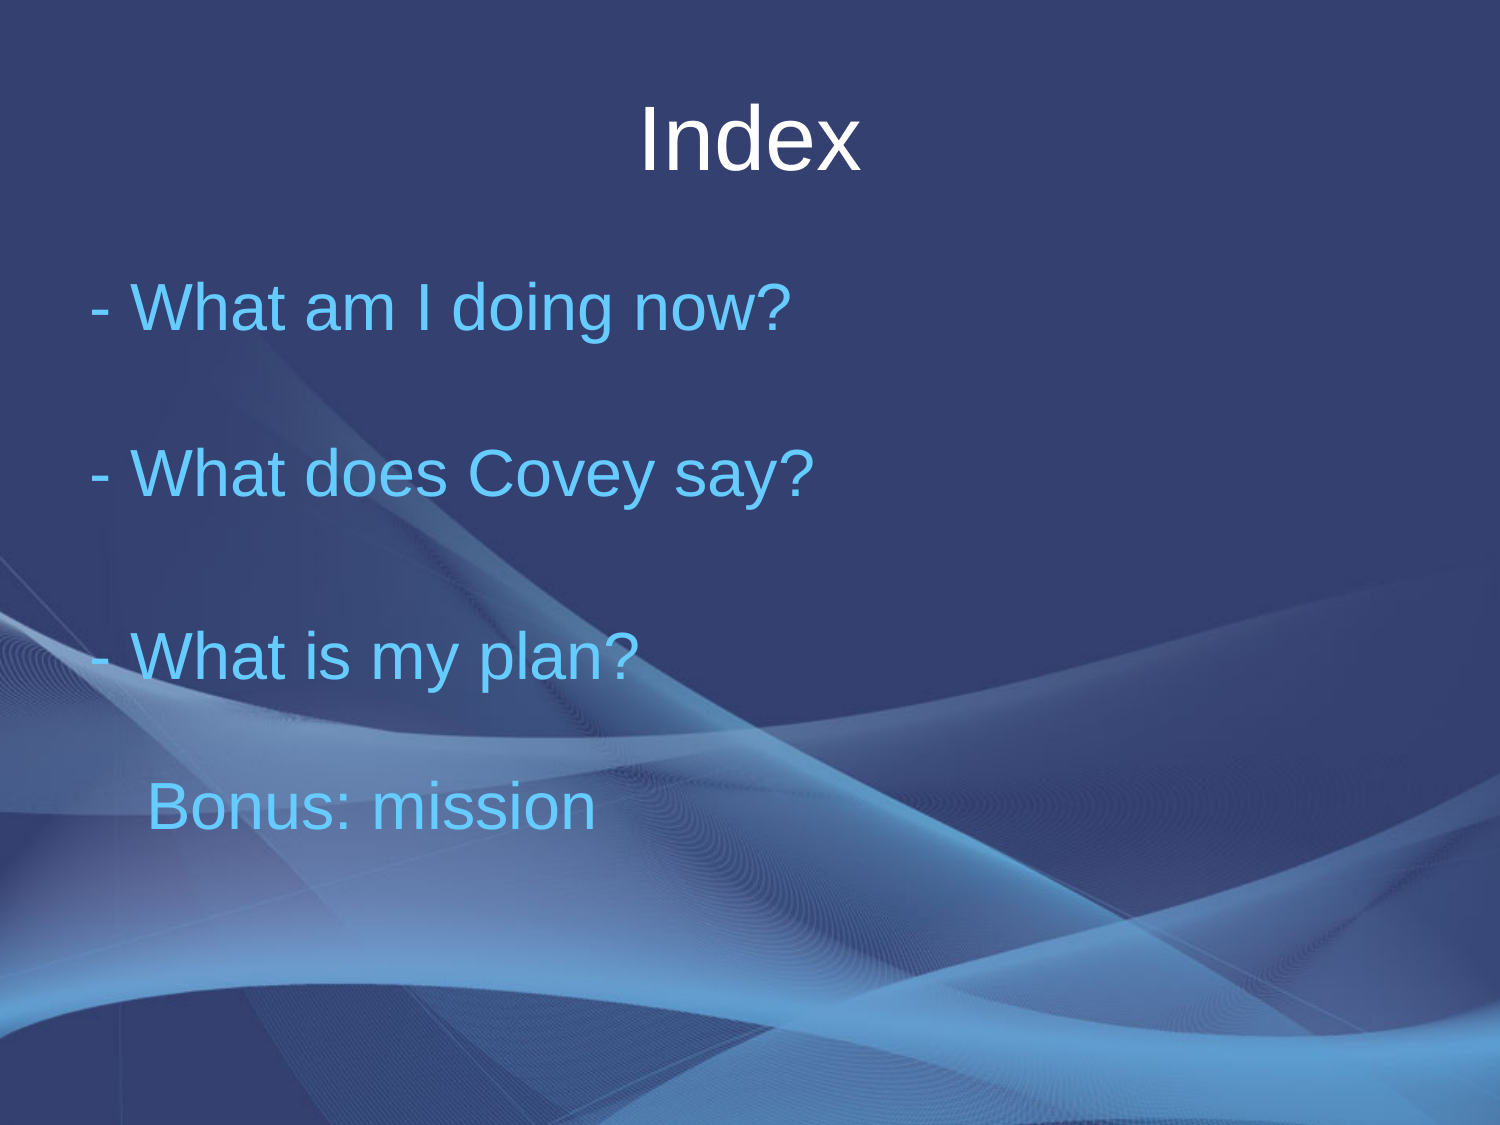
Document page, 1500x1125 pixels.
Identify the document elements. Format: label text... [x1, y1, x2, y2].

picture [0, 0, 1500, 1125]
list - What am I doing now? - What does Covey say? - What is my plan? Bonus: mission [75, 262, 1426, 870]
title Index [75, 45, 1426, 233]
